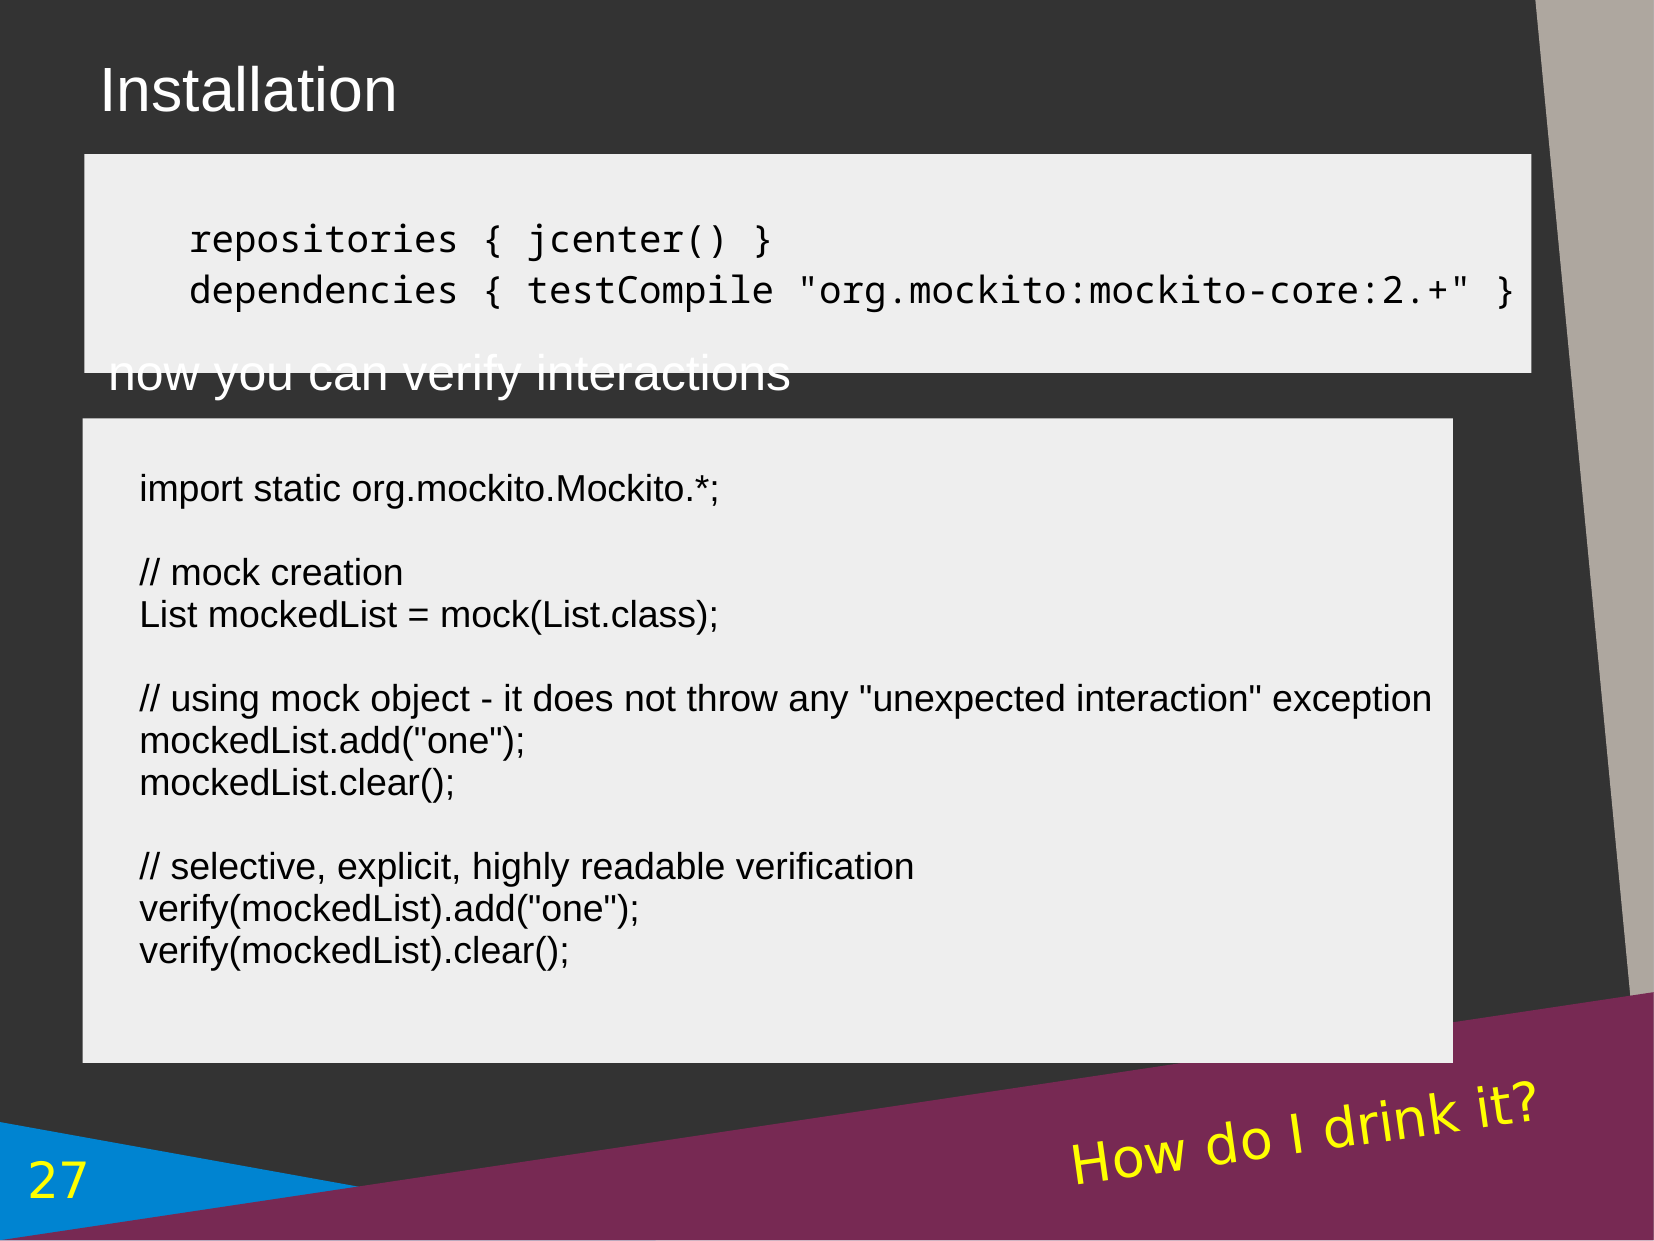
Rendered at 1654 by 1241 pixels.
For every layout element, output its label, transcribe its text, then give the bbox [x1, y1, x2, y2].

text_box import static org.mockito.Mockito.*; // mock creation List mockedList = mock(List.class); // using mock object - it does not throw any "unexpected interaction" exception mockedList.add("one"); mockedList.clear(); // selective, explicit, highly readable verification verify(mockedList).add("one"); verify(mockedList).clear(); [82, 418, 1453, 1063]
text_box repositories { jcenter() } dependencies { testCompile "org.mockito:mockito-core:2.+" } [84, 154, 1406, 319]
text_box now you can verify interactions [93, 337, 888, 520]
title How do I drink it? [956, 995, 1654, 1241]
text_box Installation [84, 47, 414, 132]
